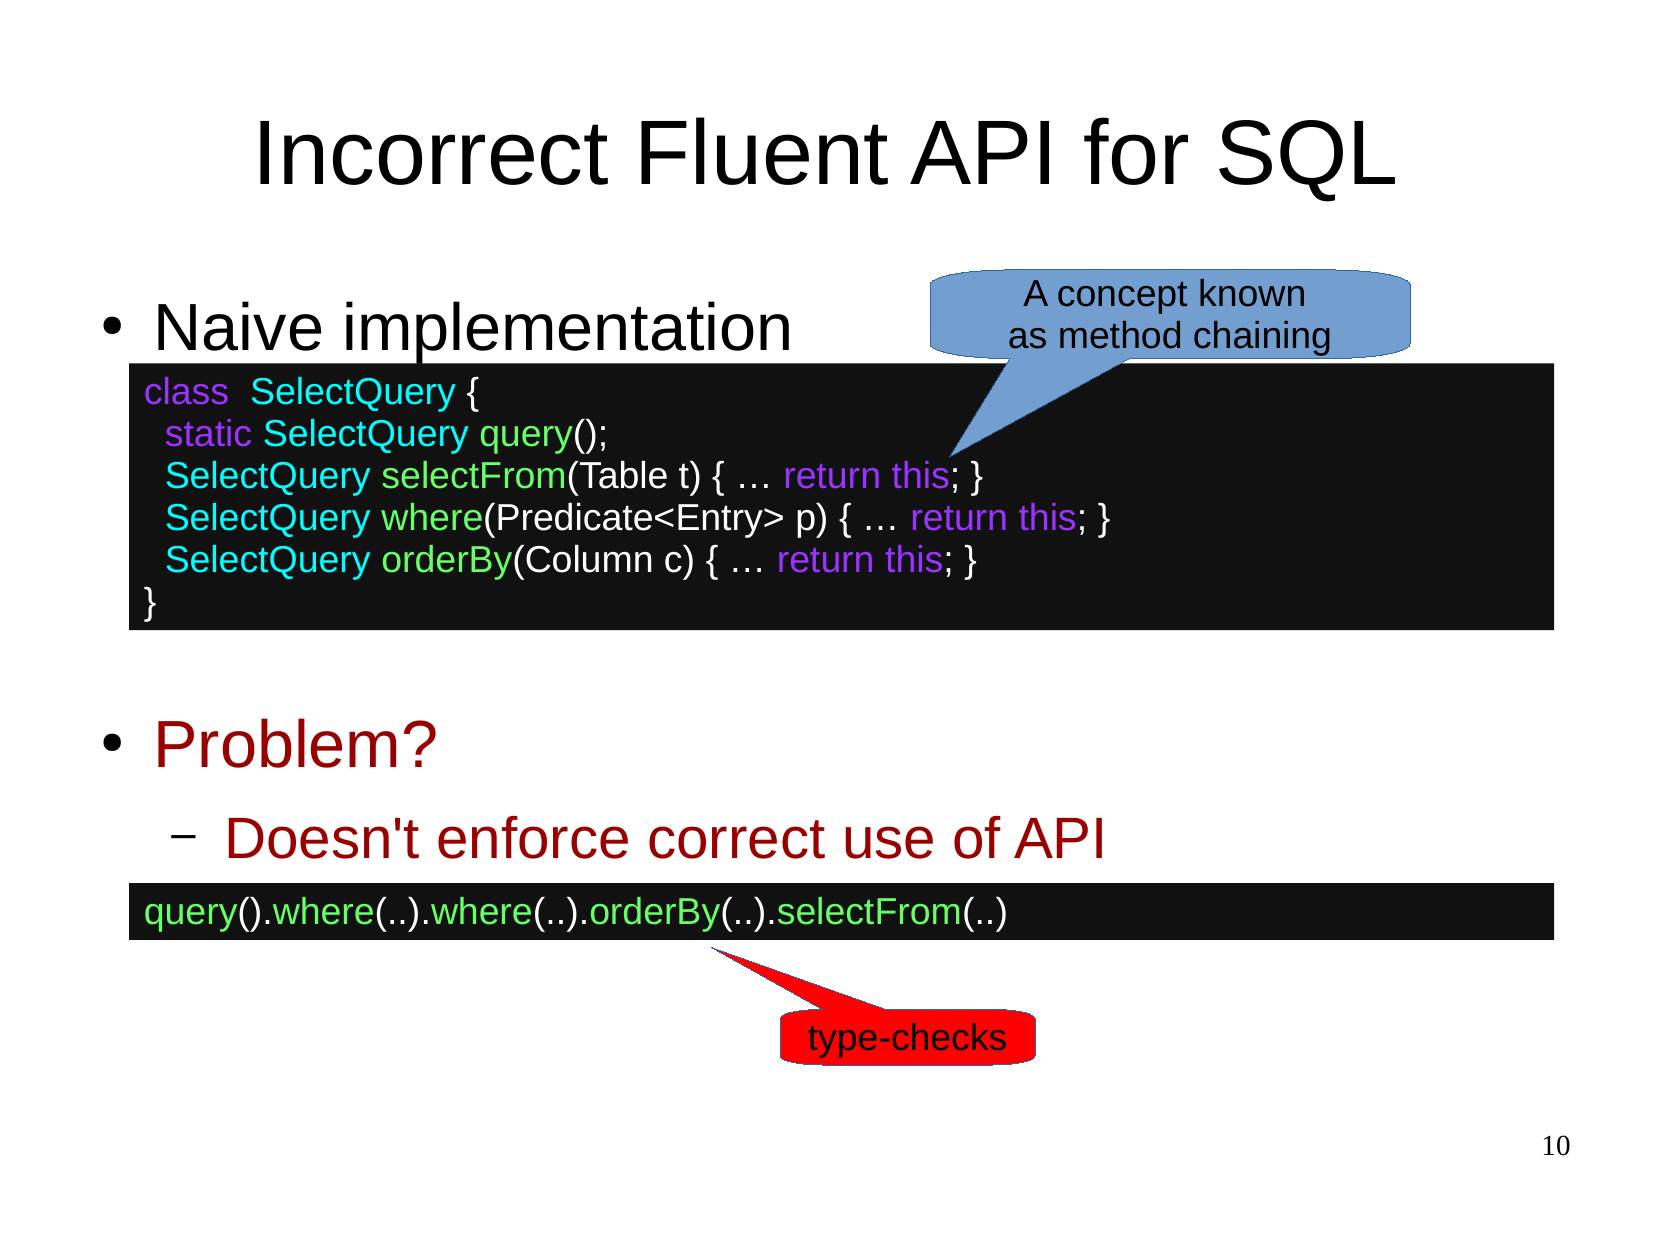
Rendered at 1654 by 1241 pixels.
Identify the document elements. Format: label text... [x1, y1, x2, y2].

text_box A concept known as method chaining [930, 269, 1411, 457]
list Naive implementation Problem? Doesn't enforce correct use of API [82, 290, 1571, 1010]
text_box type-checks [711, 947, 1036, 1066]
title Incorrect Fluent API for SQL [82, 49, 1571, 257]
text_box class SelectQuery { static SelectQuery query(); SelectQuery selectFrom(Table t) { … return this; } SelectQuery where(Predicate<Entry> p) { … return this; } SelectQuery orderBy(Column c) { … return this; } } [129, 363, 1555, 631]
text_box query().where(..).where(..).orderBy(..).selectFrom(..) [129, 883, 1555, 940]
